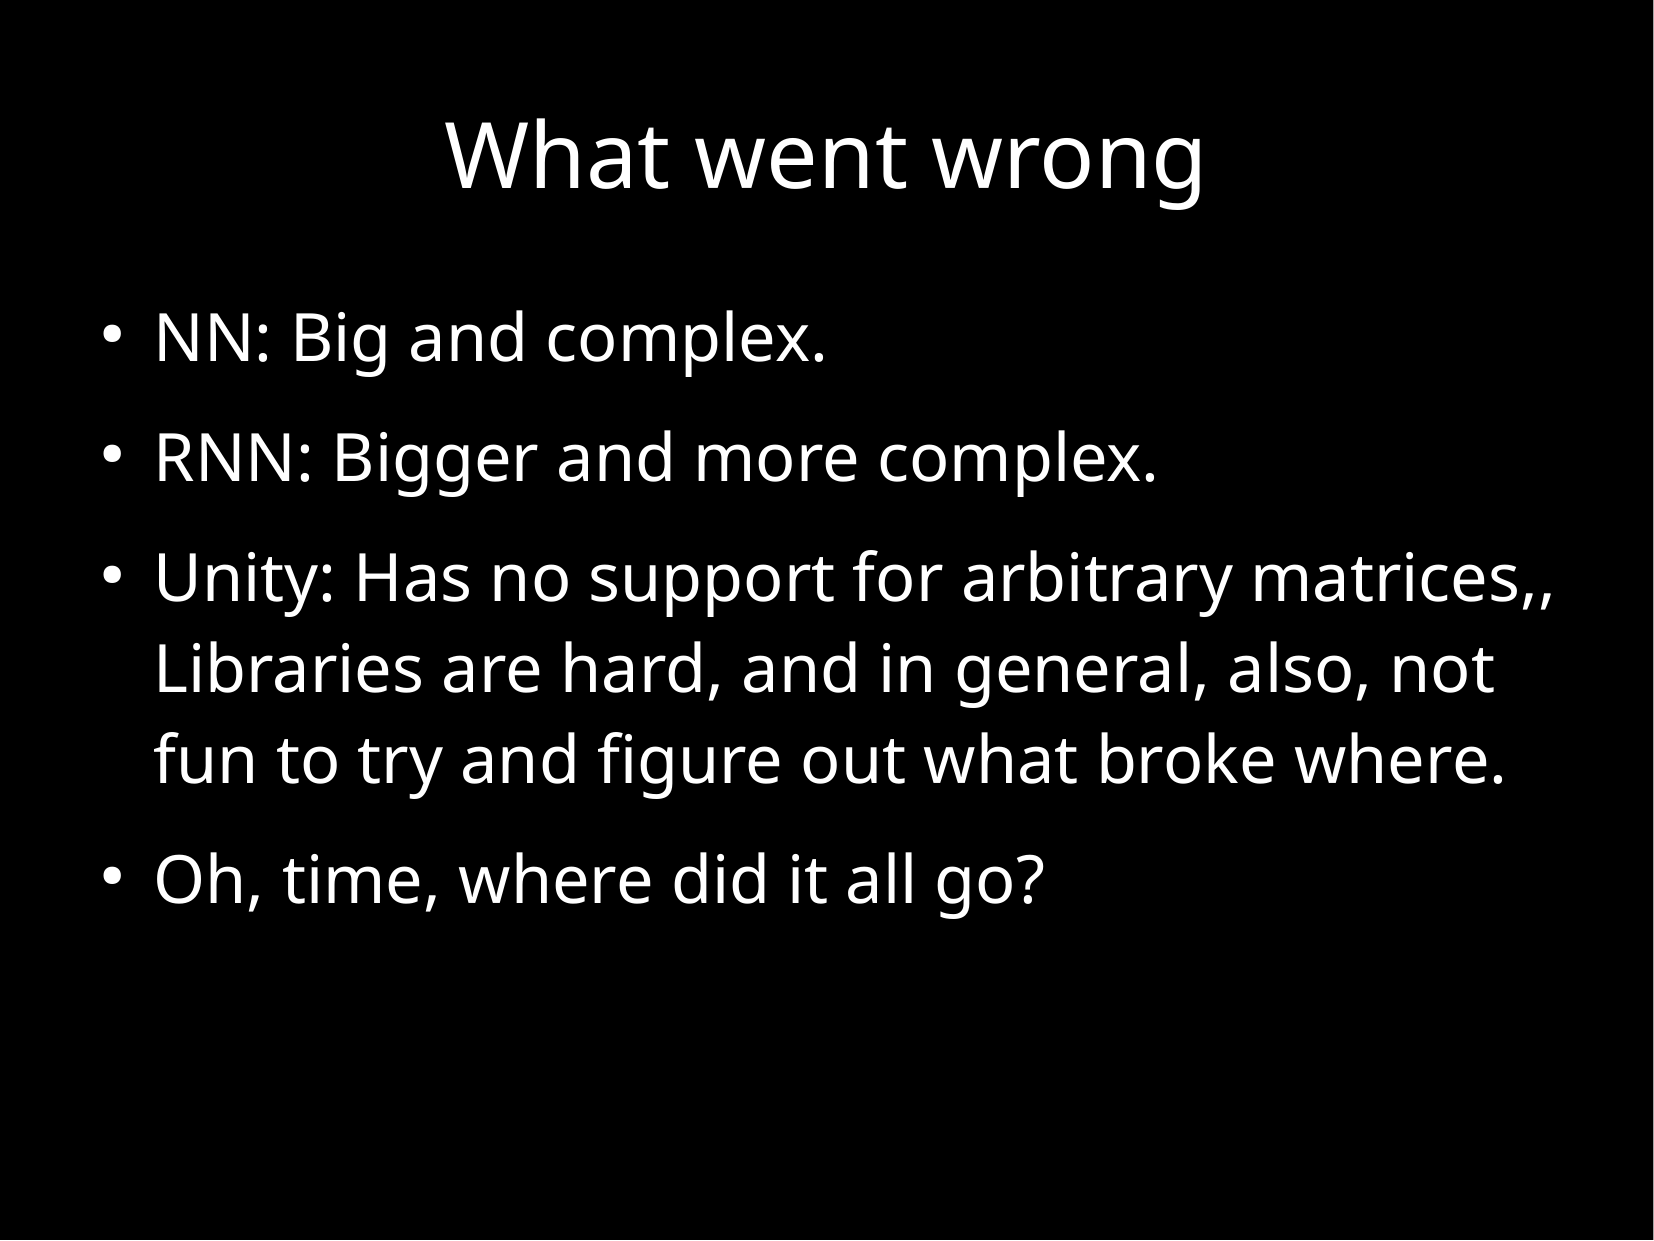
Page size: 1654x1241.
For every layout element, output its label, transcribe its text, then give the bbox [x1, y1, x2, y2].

list NN: Big and complex. RNN: Bigger and more complex. Unity: Has no support for arbitrary matrices,, Libraries are hard, and in general, also, not fun to try and figure out what broke where. Oh, time, where did it all go? [82, 290, 1571, 1010]
title What went wrong [82, 49, 1571, 257]
